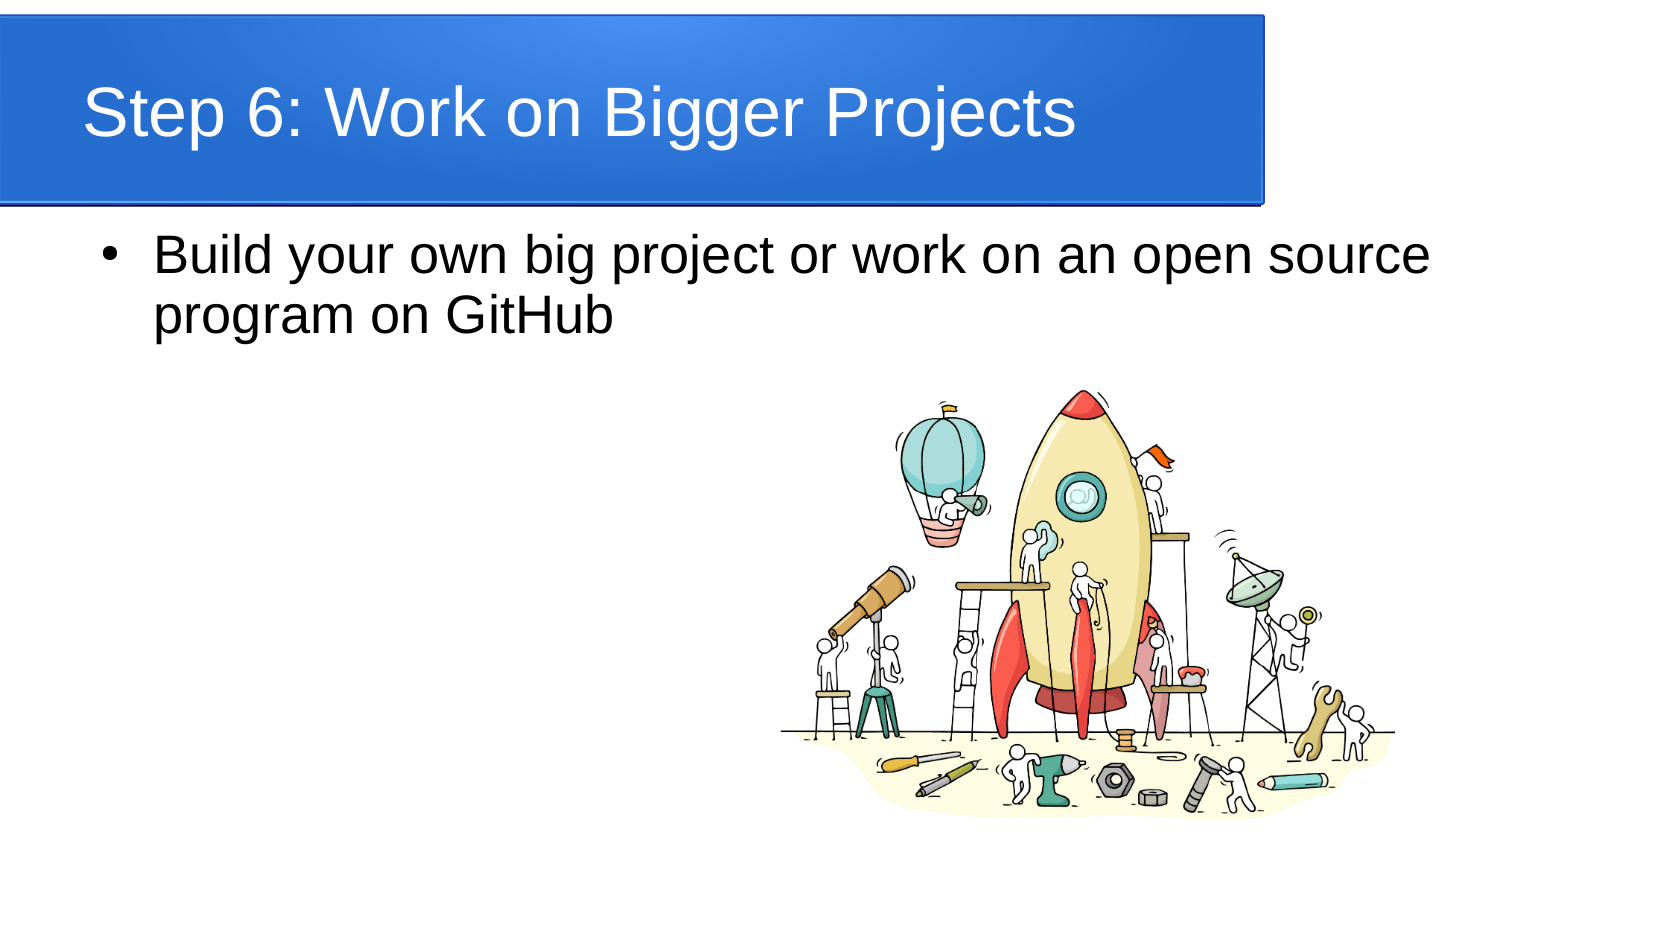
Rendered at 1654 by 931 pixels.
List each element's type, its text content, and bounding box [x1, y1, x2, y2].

picture [744, 318, 1441, 841]
list Build your own big project or work on an open source program on GitHub [82, 224, 1571, 764]
title Step 6: Work on Bigger Projects [82, 35, 1235, 189]
